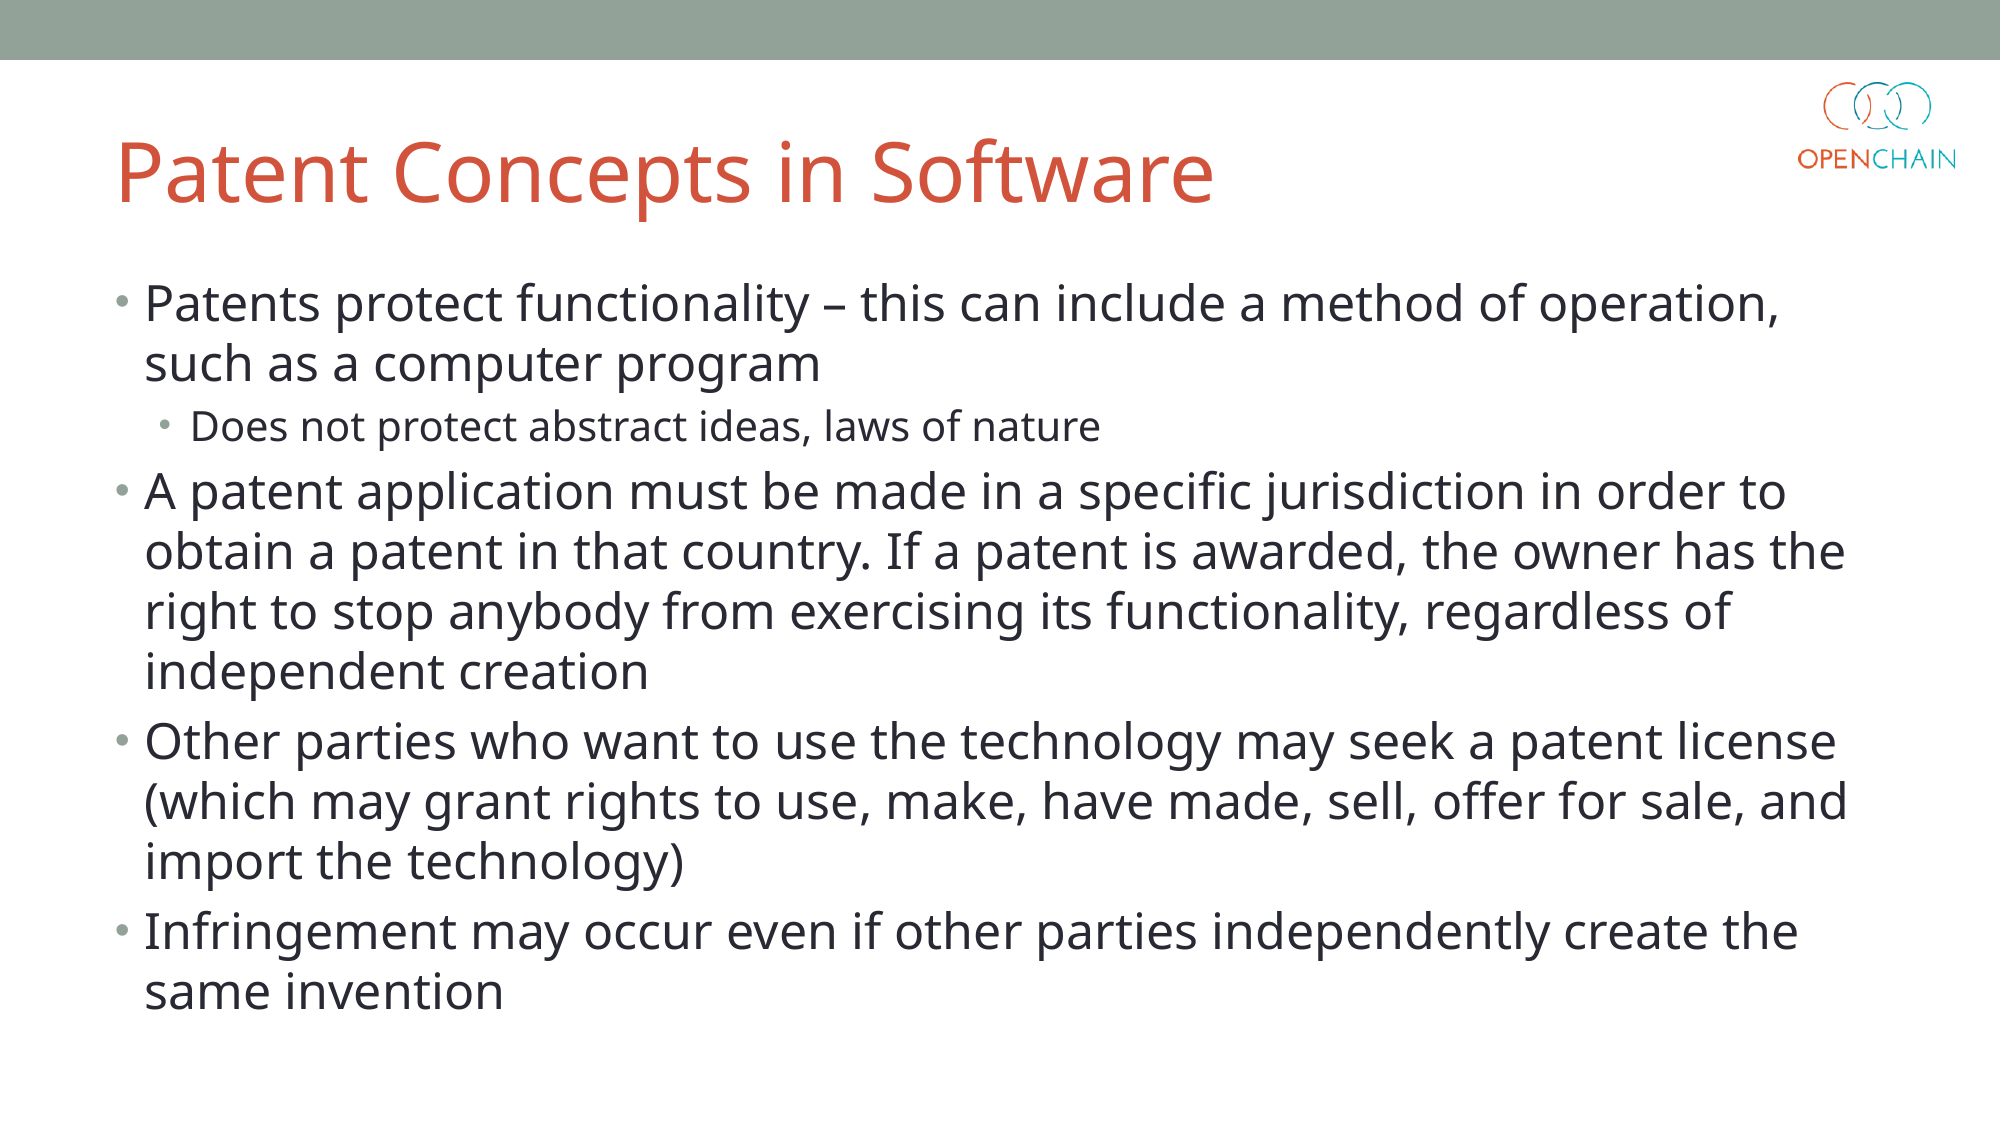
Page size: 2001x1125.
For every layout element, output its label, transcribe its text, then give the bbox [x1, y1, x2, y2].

text_box Patent Concepts in Software [99, 87, 1900, 250]
text_box Patents protect functionality – this can include a method of operation, such as a computer program Does not protect abstract ideas, laws of nature A patent application must be made in a specific jurisdiction in order to obtain a patent in that country. If a patent is awarded, the owner has the right to stop anybody from exercising its functionality, regardless of independent creation Other parties who want to use the technology may seek a patent license (which may grant rights to use, make, have made, sell, offer for sale, and import the technology) Infringement may occur even if other parties independently create the same invention [99, 263, 1900, 1064]
picture [1798, 82, 1955, 169]
